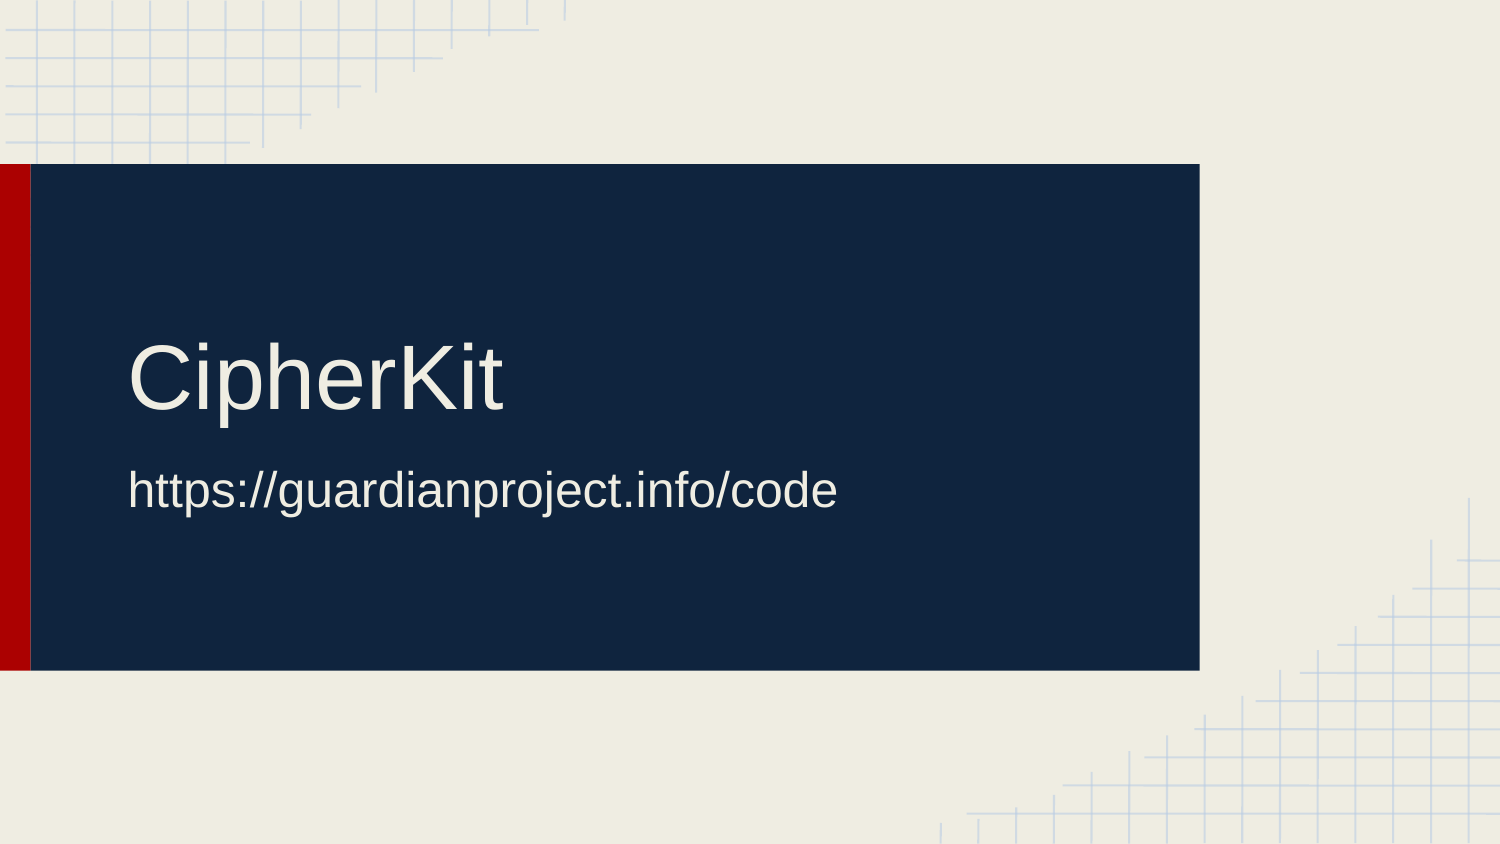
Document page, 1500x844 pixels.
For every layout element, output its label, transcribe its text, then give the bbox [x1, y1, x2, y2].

title CipherKit [112, 278, 1163, 442]
subtitle https://guardianproject.info/code [112, 442, 1163, 554]
